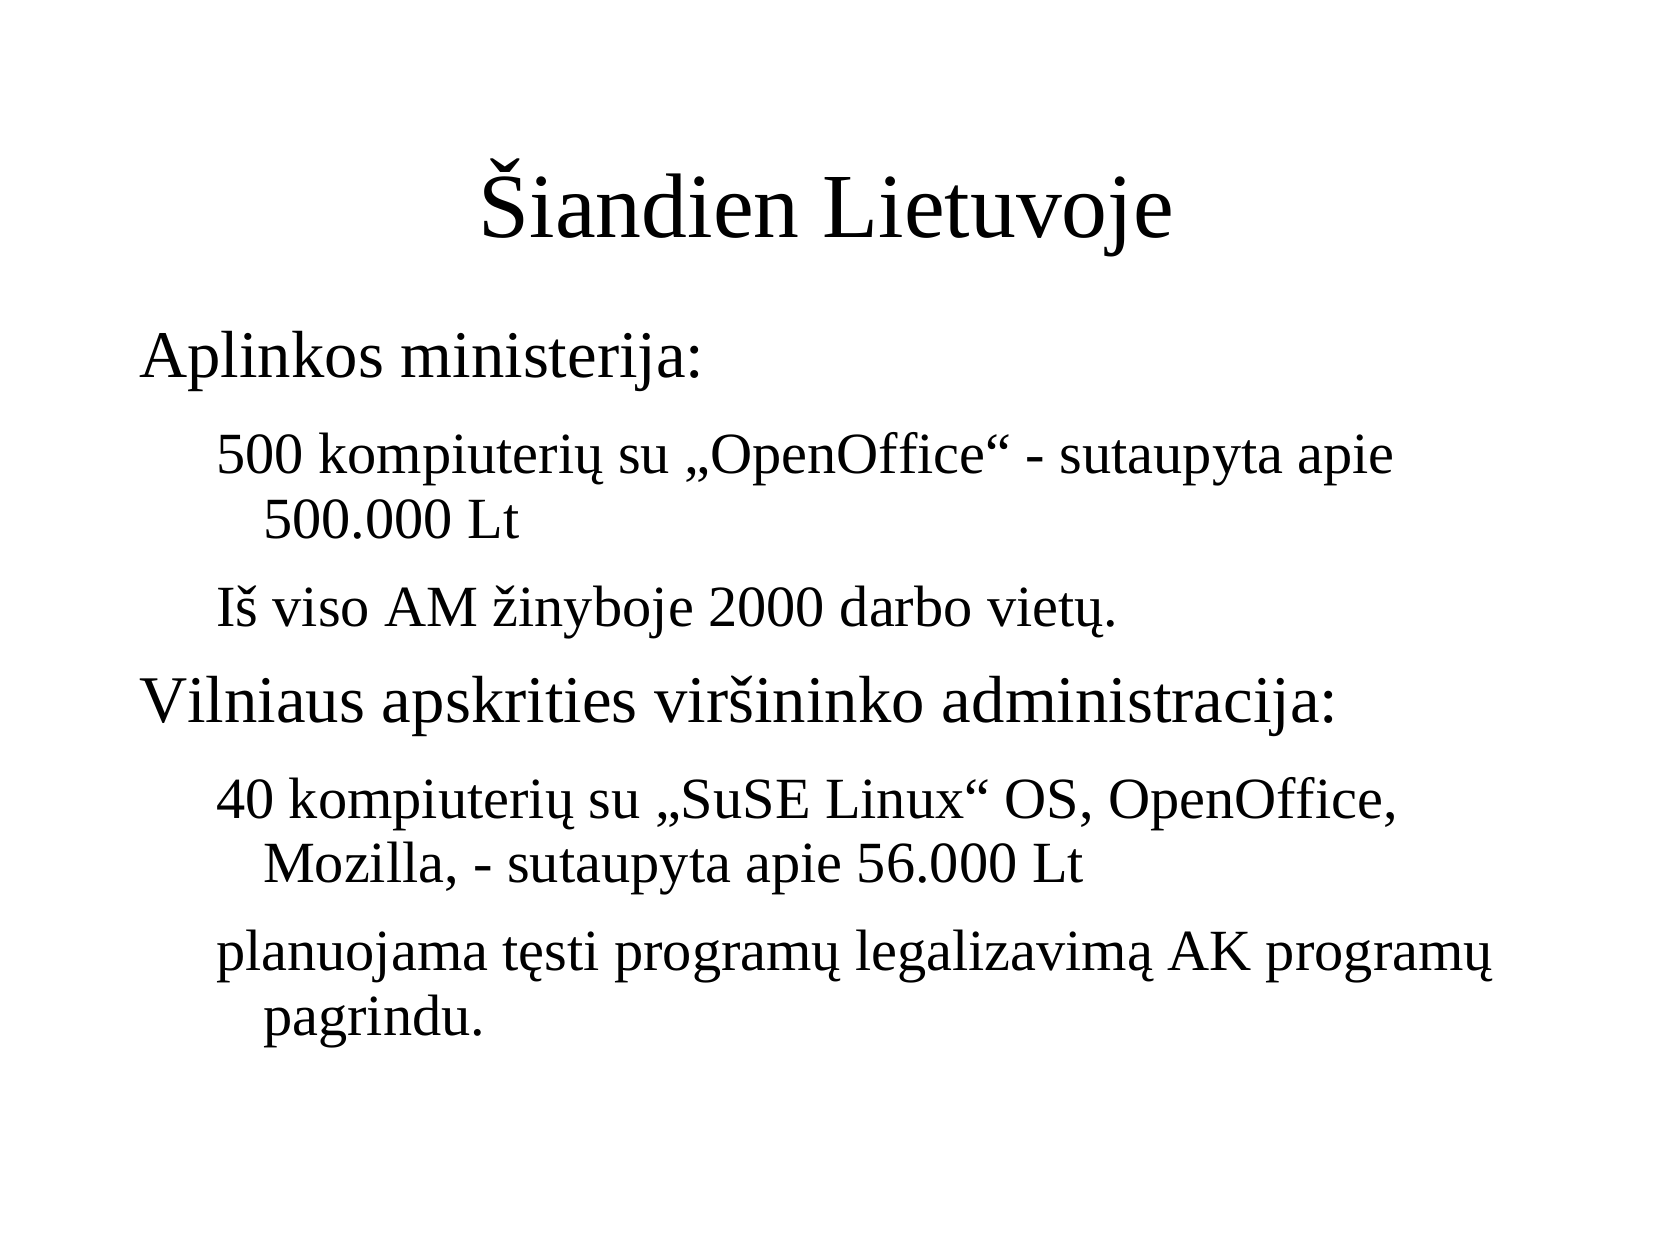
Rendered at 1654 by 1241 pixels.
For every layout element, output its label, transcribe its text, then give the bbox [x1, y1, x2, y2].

title Šiandien Lietuvoje [121, 102, 1534, 310]
list Aplinkos ministerija: 500 kompiuterių su „OpenOffice“ - sutaupyta apie 500.000 Lt Iš viso AM žinyboje 2000 darbo vietų. Vilniaus apskrities viršininko administracija: 40 kompiuterių su „SuSE Linux“ OS, OpenOffice, Mozilla, - sutaupyta apie 56.000 Lt planuojama tęsti programų legalizavimą AK programų pagrindu. [121, 318, 1534, 1155]
